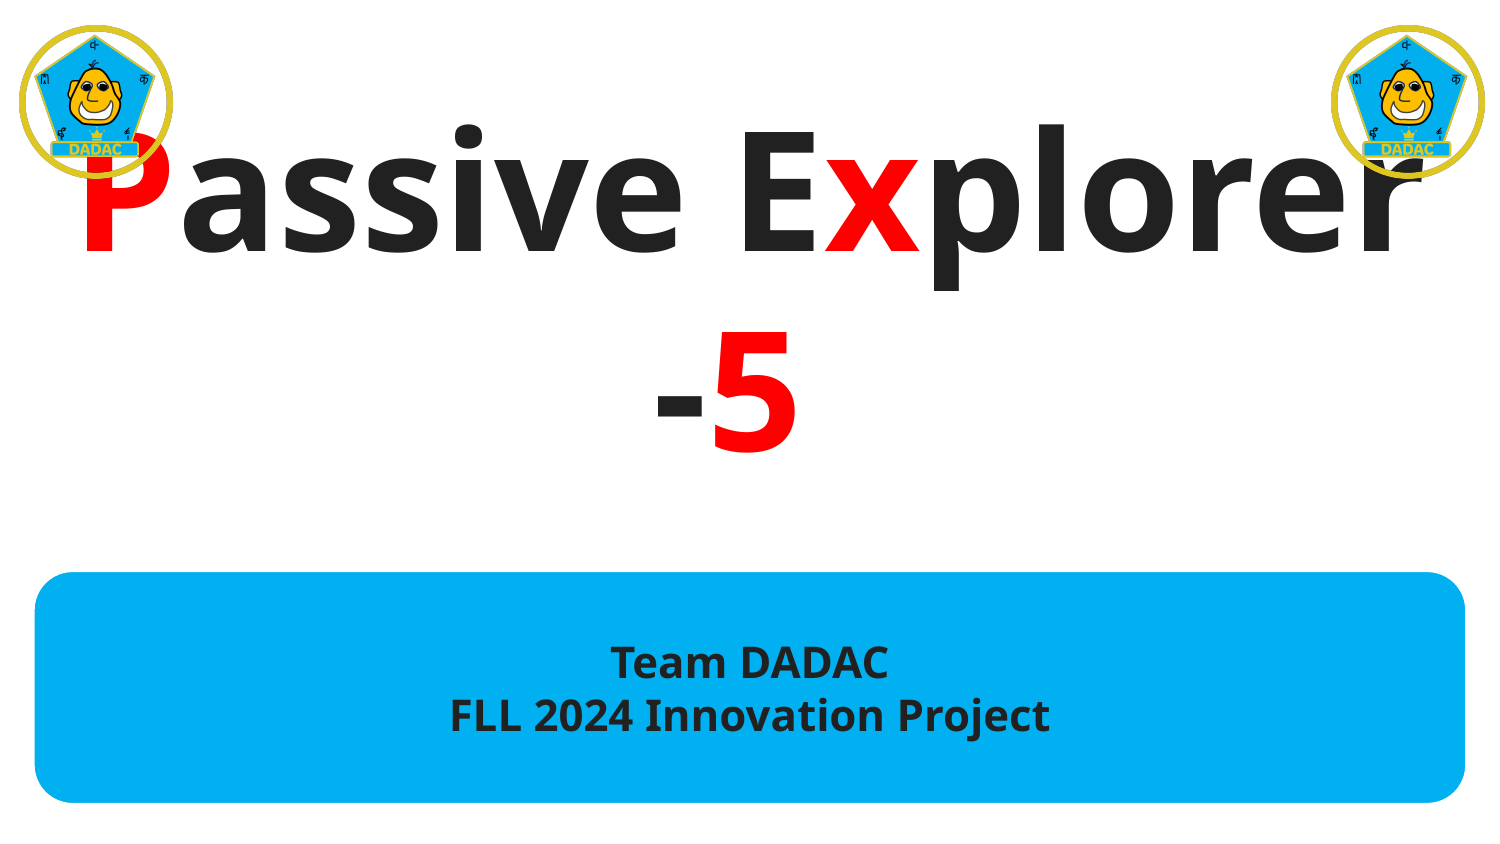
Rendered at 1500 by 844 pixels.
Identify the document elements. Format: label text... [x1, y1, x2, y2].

picture [19, 25, 173, 179]
text_box Team DADAC FLL 2024 Innovation Project [33, 571, 1466, 804]
title Passive Explorer -5 [51, 64, 1449, 506]
picture [1331, 25, 1485, 179]
